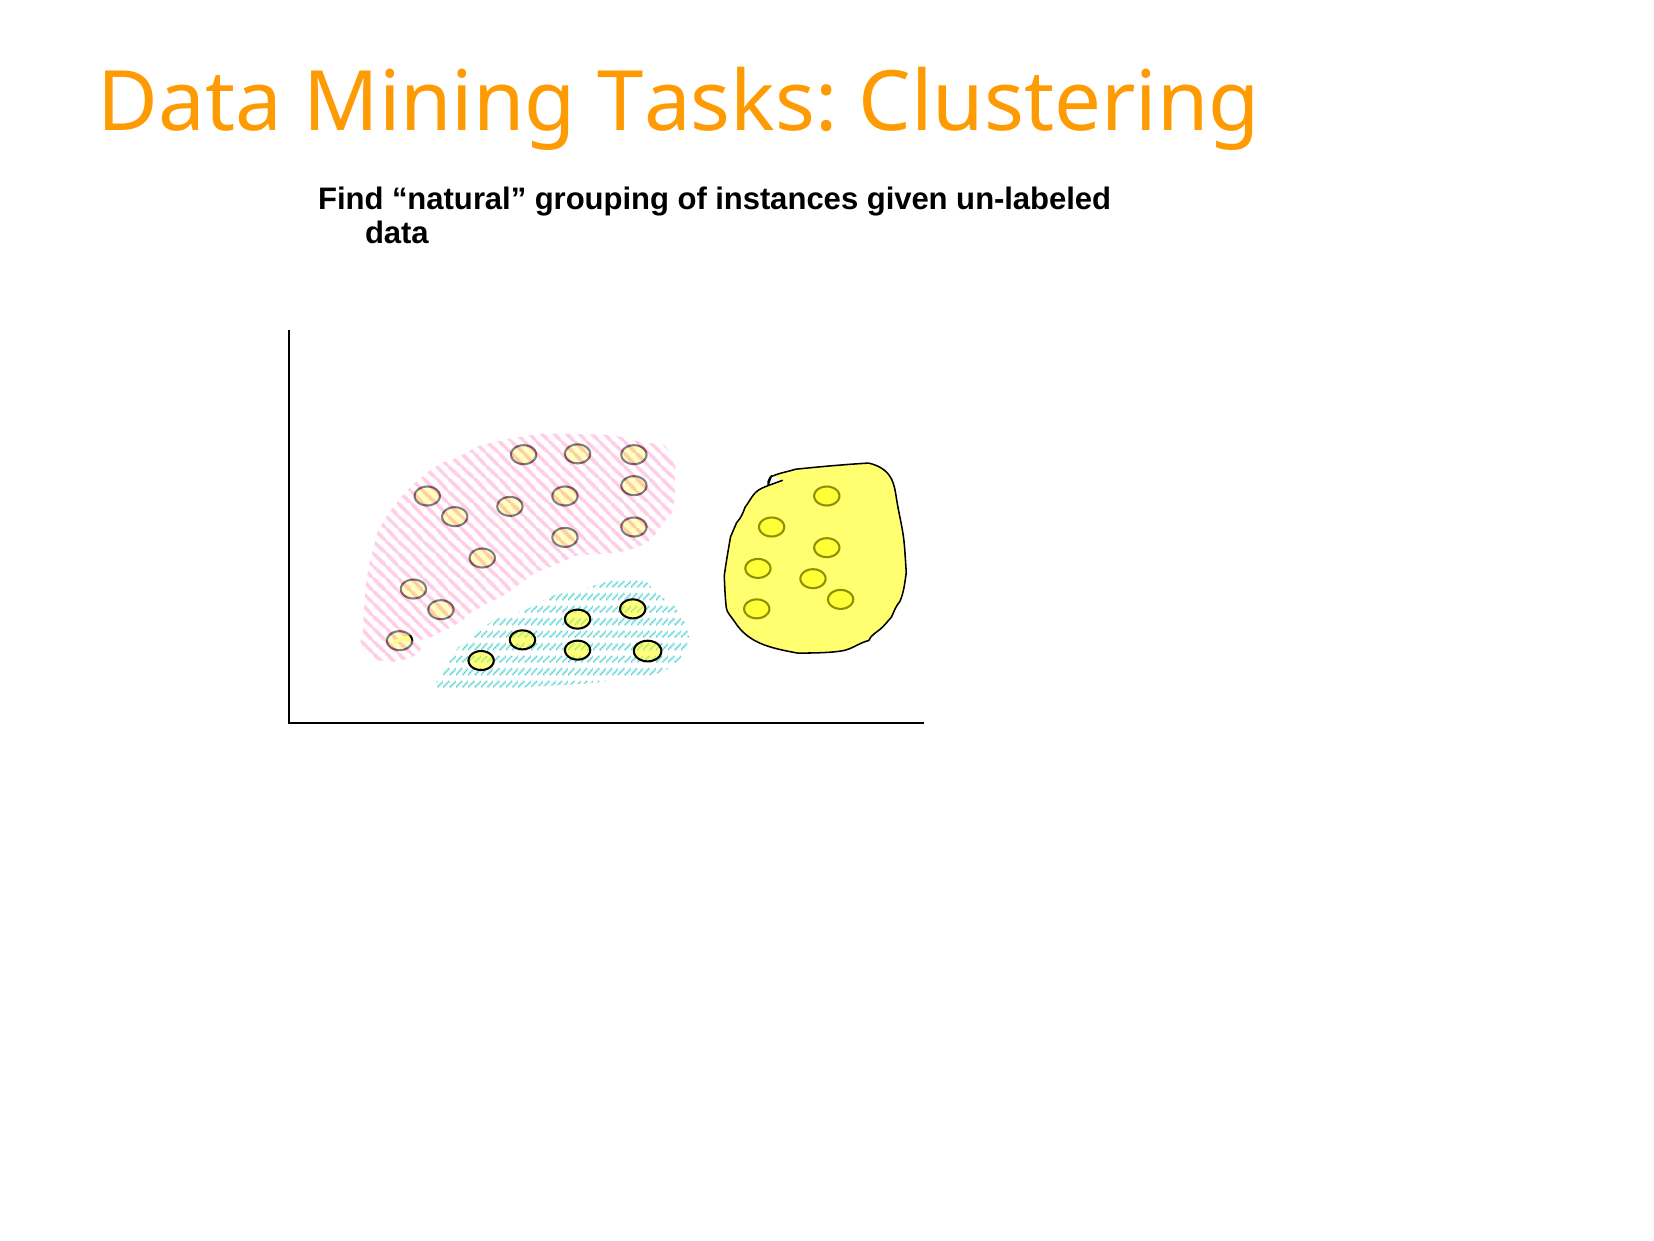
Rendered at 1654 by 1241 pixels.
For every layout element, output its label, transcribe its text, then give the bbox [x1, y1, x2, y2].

text_box [359, 433, 676, 662]
text_box [724, 463, 907, 654]
title Data Mining Tasks: Clustering [82, 31, 1585, 156]
text_box [436, 578, 689, 691]
text_box Find “natural” grouping of instances given un-labeled data [303, 175, 1144, 258]
